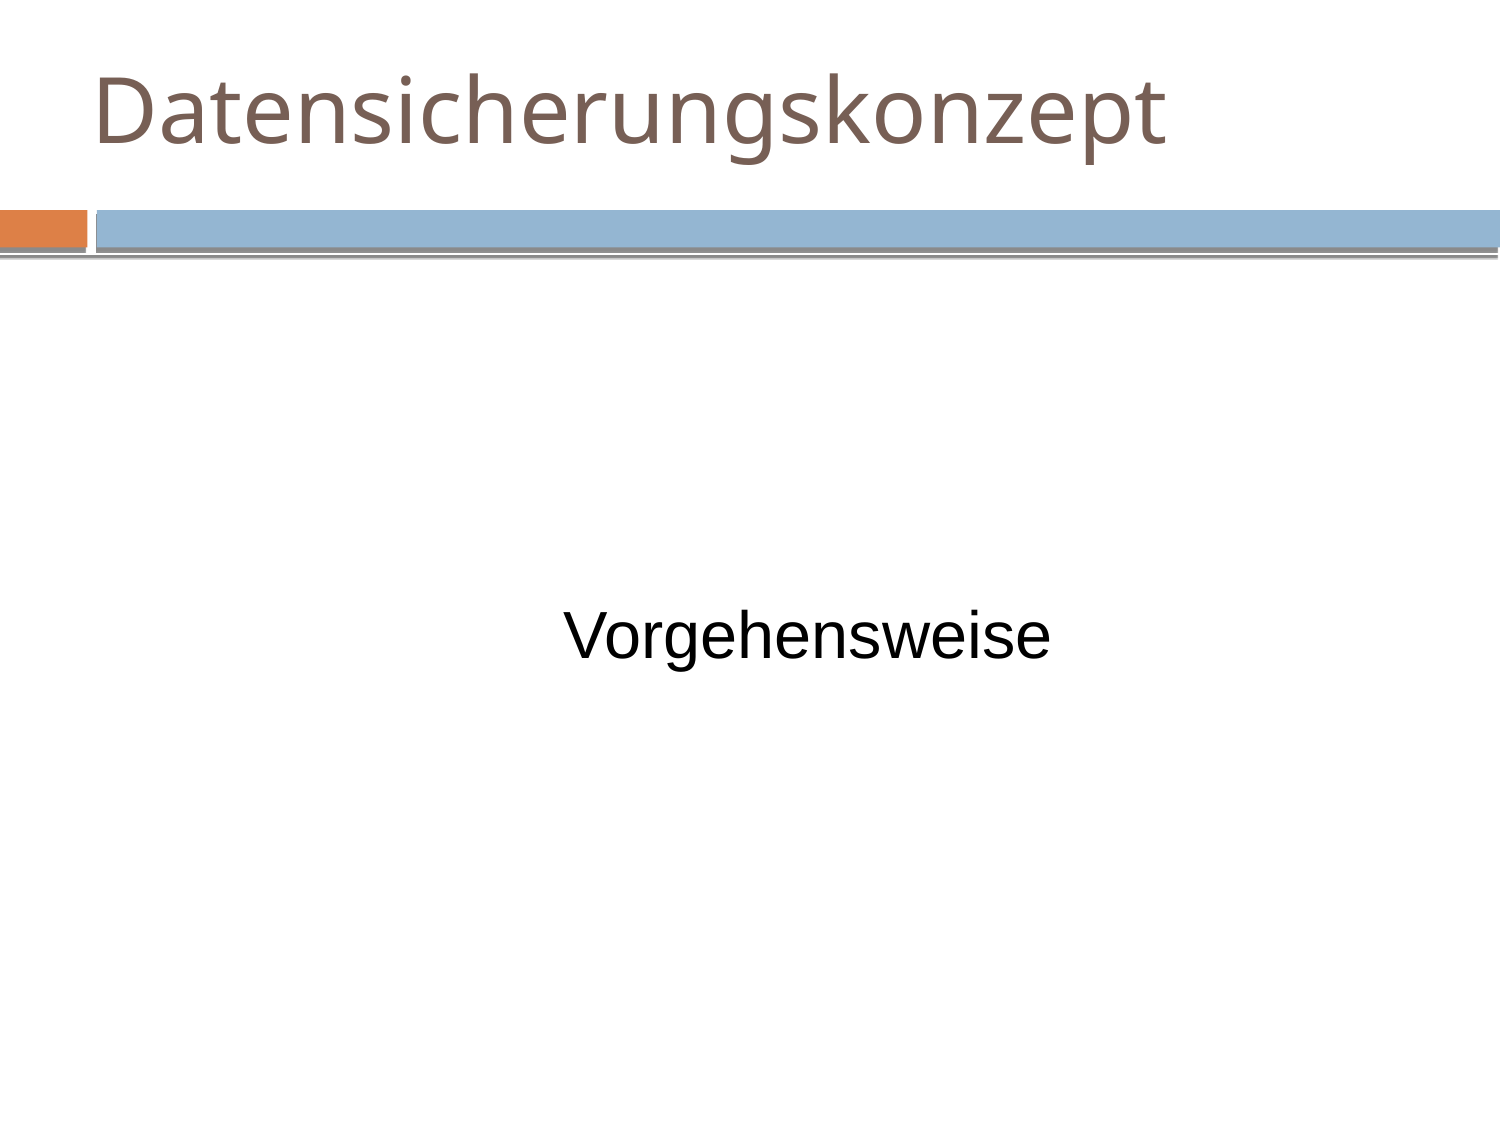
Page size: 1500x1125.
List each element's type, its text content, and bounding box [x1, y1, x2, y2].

title Datensicherungskonzept [91, 34, 1305, 182]
text_box Vorgehensweise [513, 590, 1500, 723]
